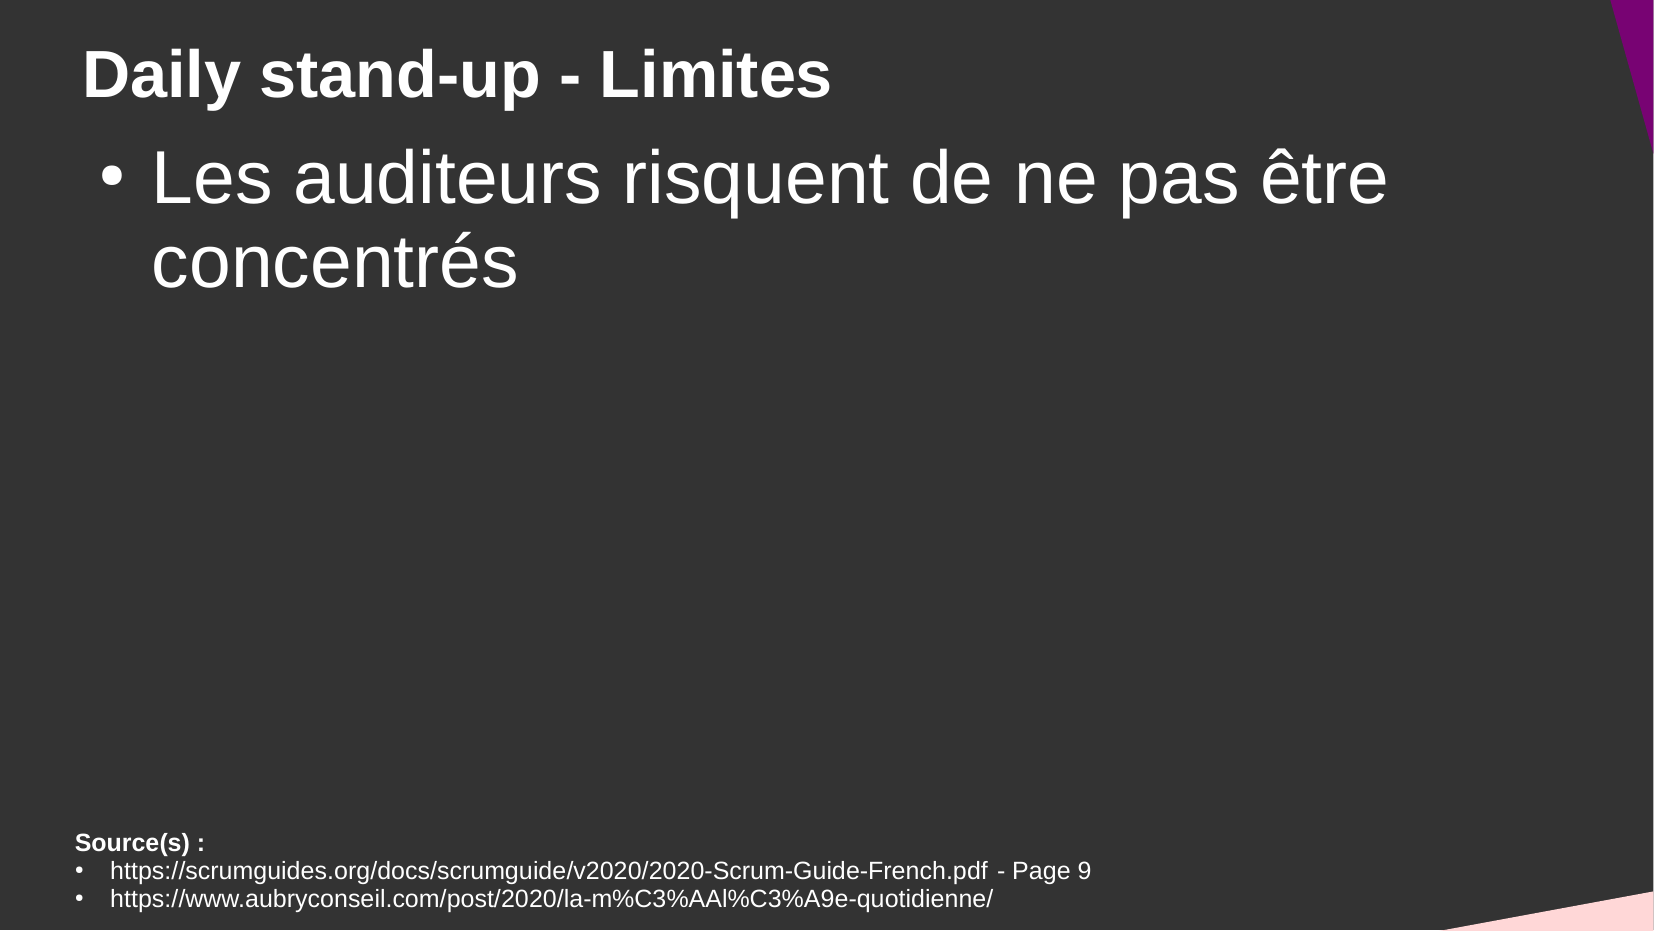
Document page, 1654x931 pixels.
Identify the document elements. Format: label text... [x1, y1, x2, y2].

title Daily stand-up - Limites [82, 37, 1571, 122]
text_box Source(s) : https://scrumguides.org/docs/scrumguide/v2020/2020-Scrum-Guide-French.pdf - Page 9 https://www.aubryconseil.com/post/2020/la-m%C3%AAl%C3%A9e-quotidienne/ [60, 821, 1546, 921]
list Les auditeurs risquent de ne pas être concentrés [80, 135, 1620, 756]
text_box [1438, 891, 1654, 931]
text_box [1610, 0, 1654, 156]
